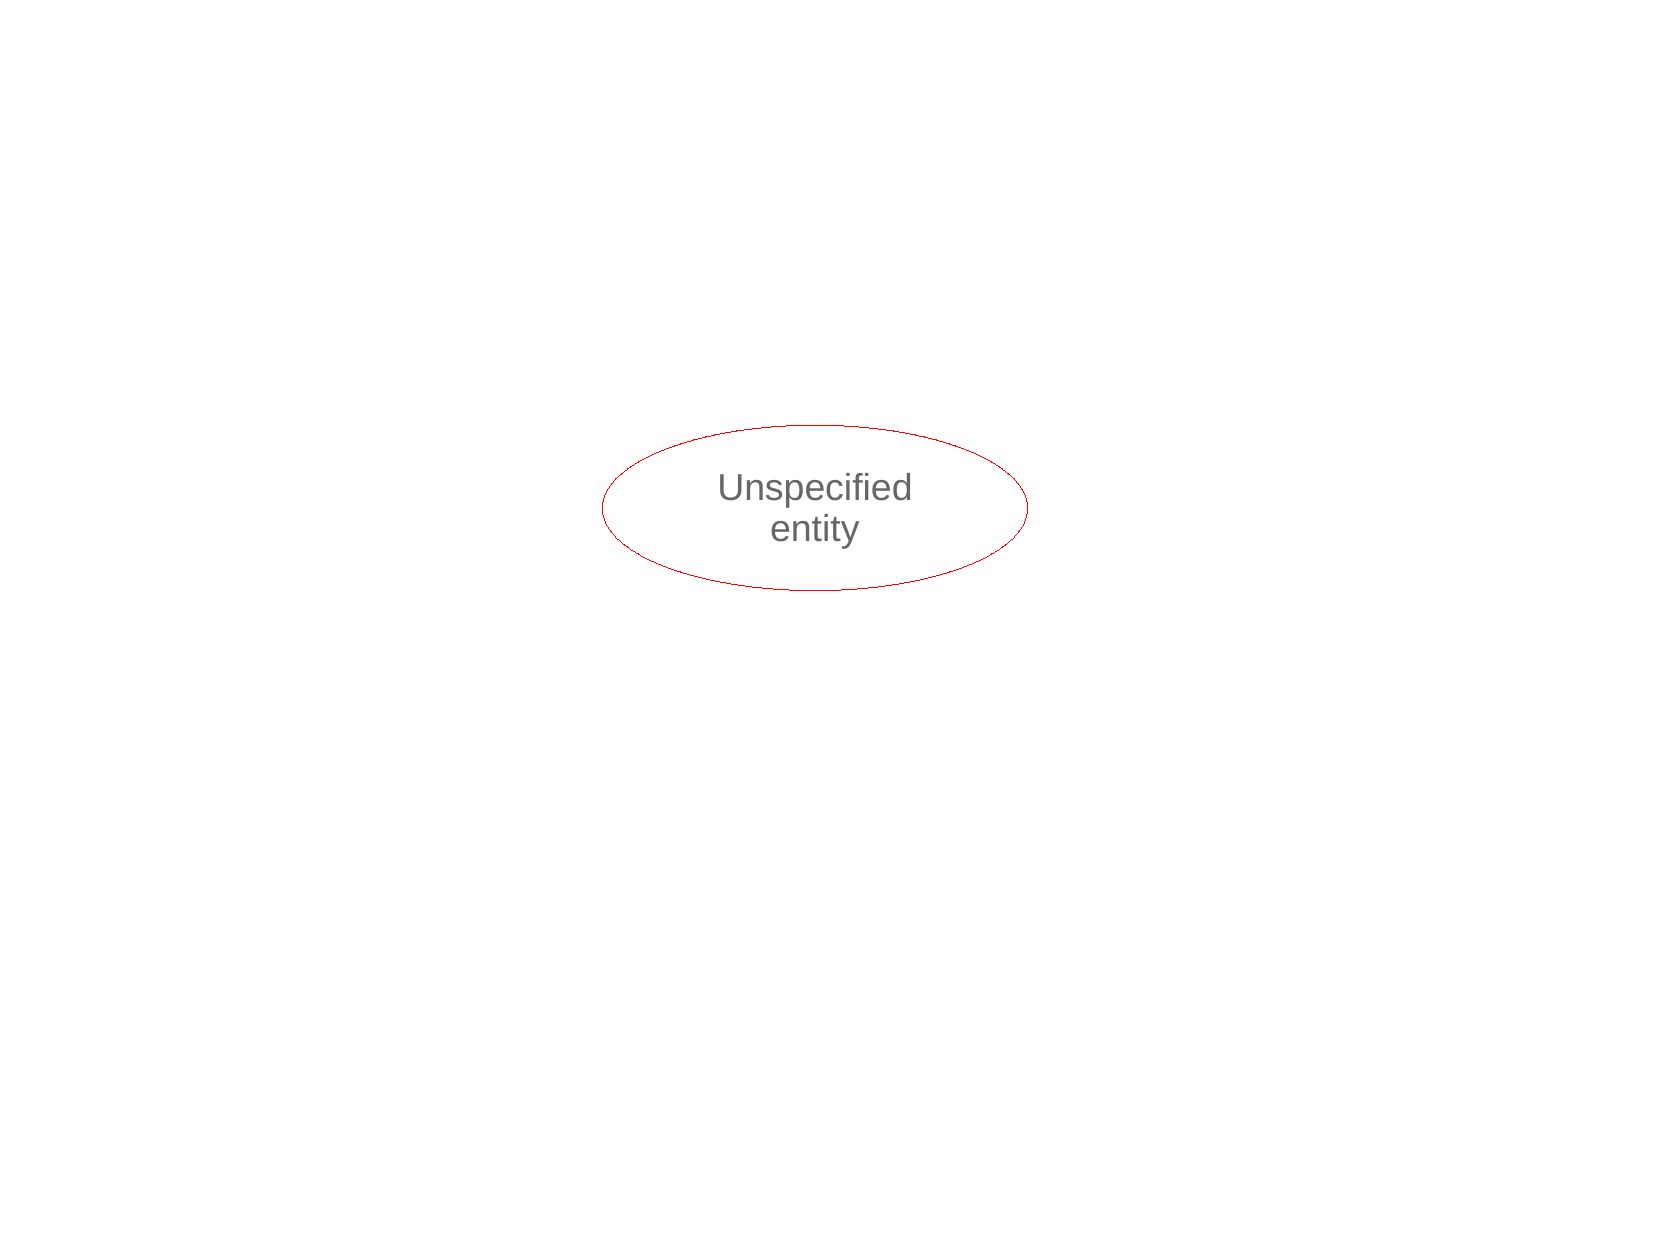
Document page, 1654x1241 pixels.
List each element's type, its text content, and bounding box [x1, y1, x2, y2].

text_box Unspecified entity [602, 425, 1028, 591]
